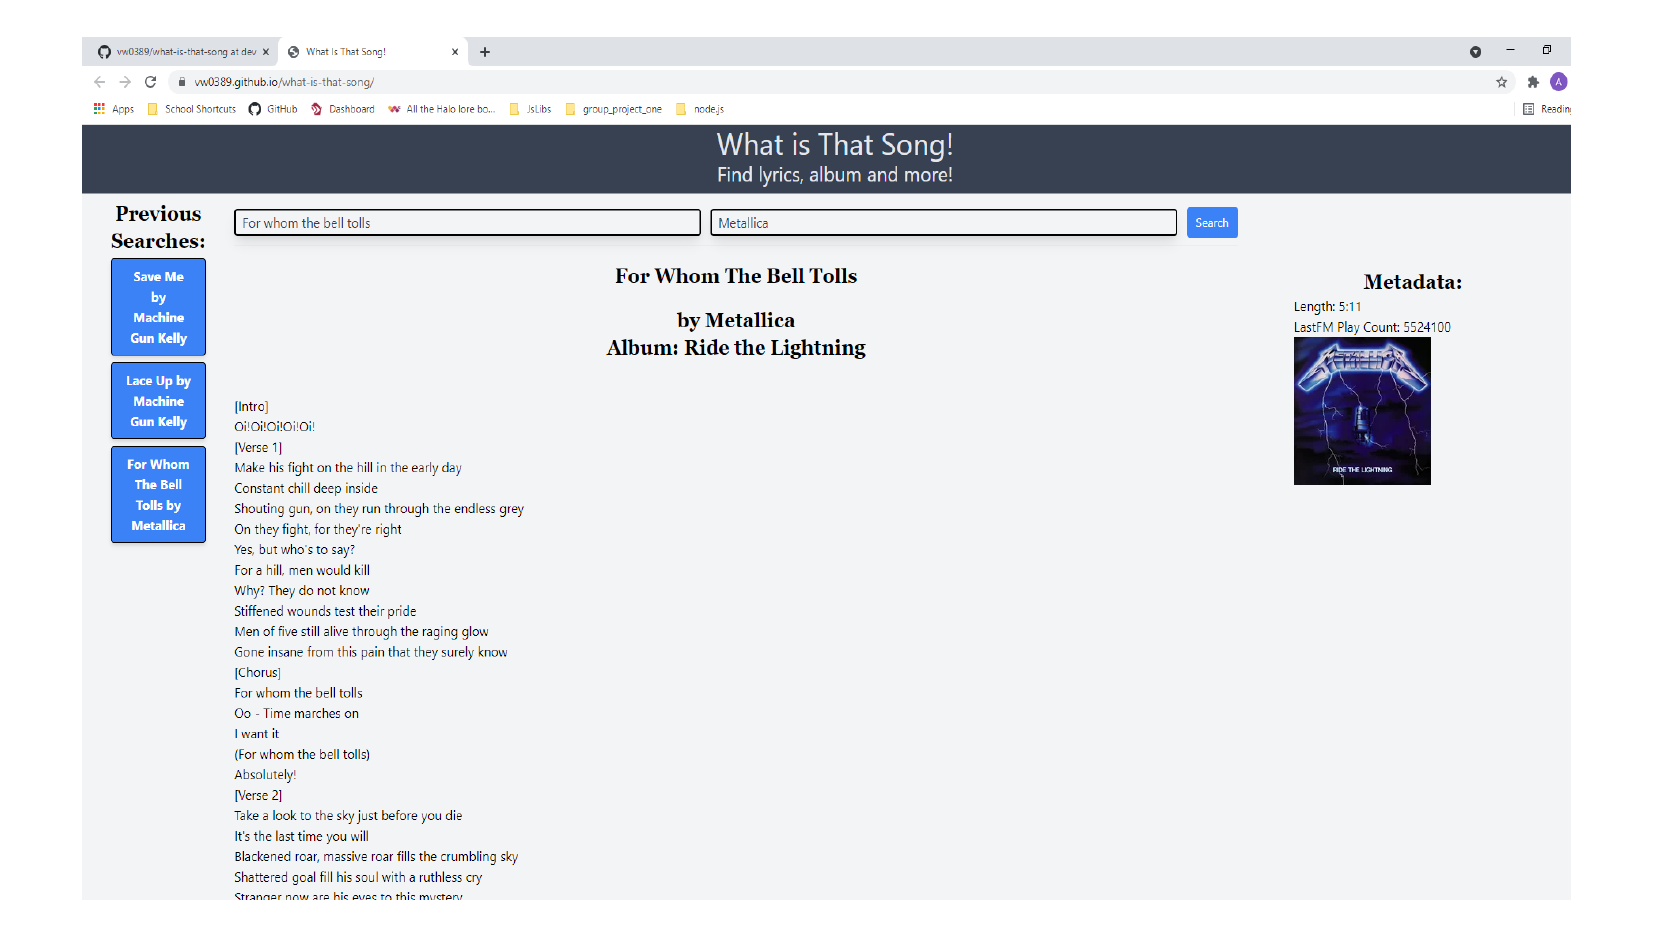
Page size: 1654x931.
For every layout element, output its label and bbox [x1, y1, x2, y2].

picture [82, 37, 1571, 901]
